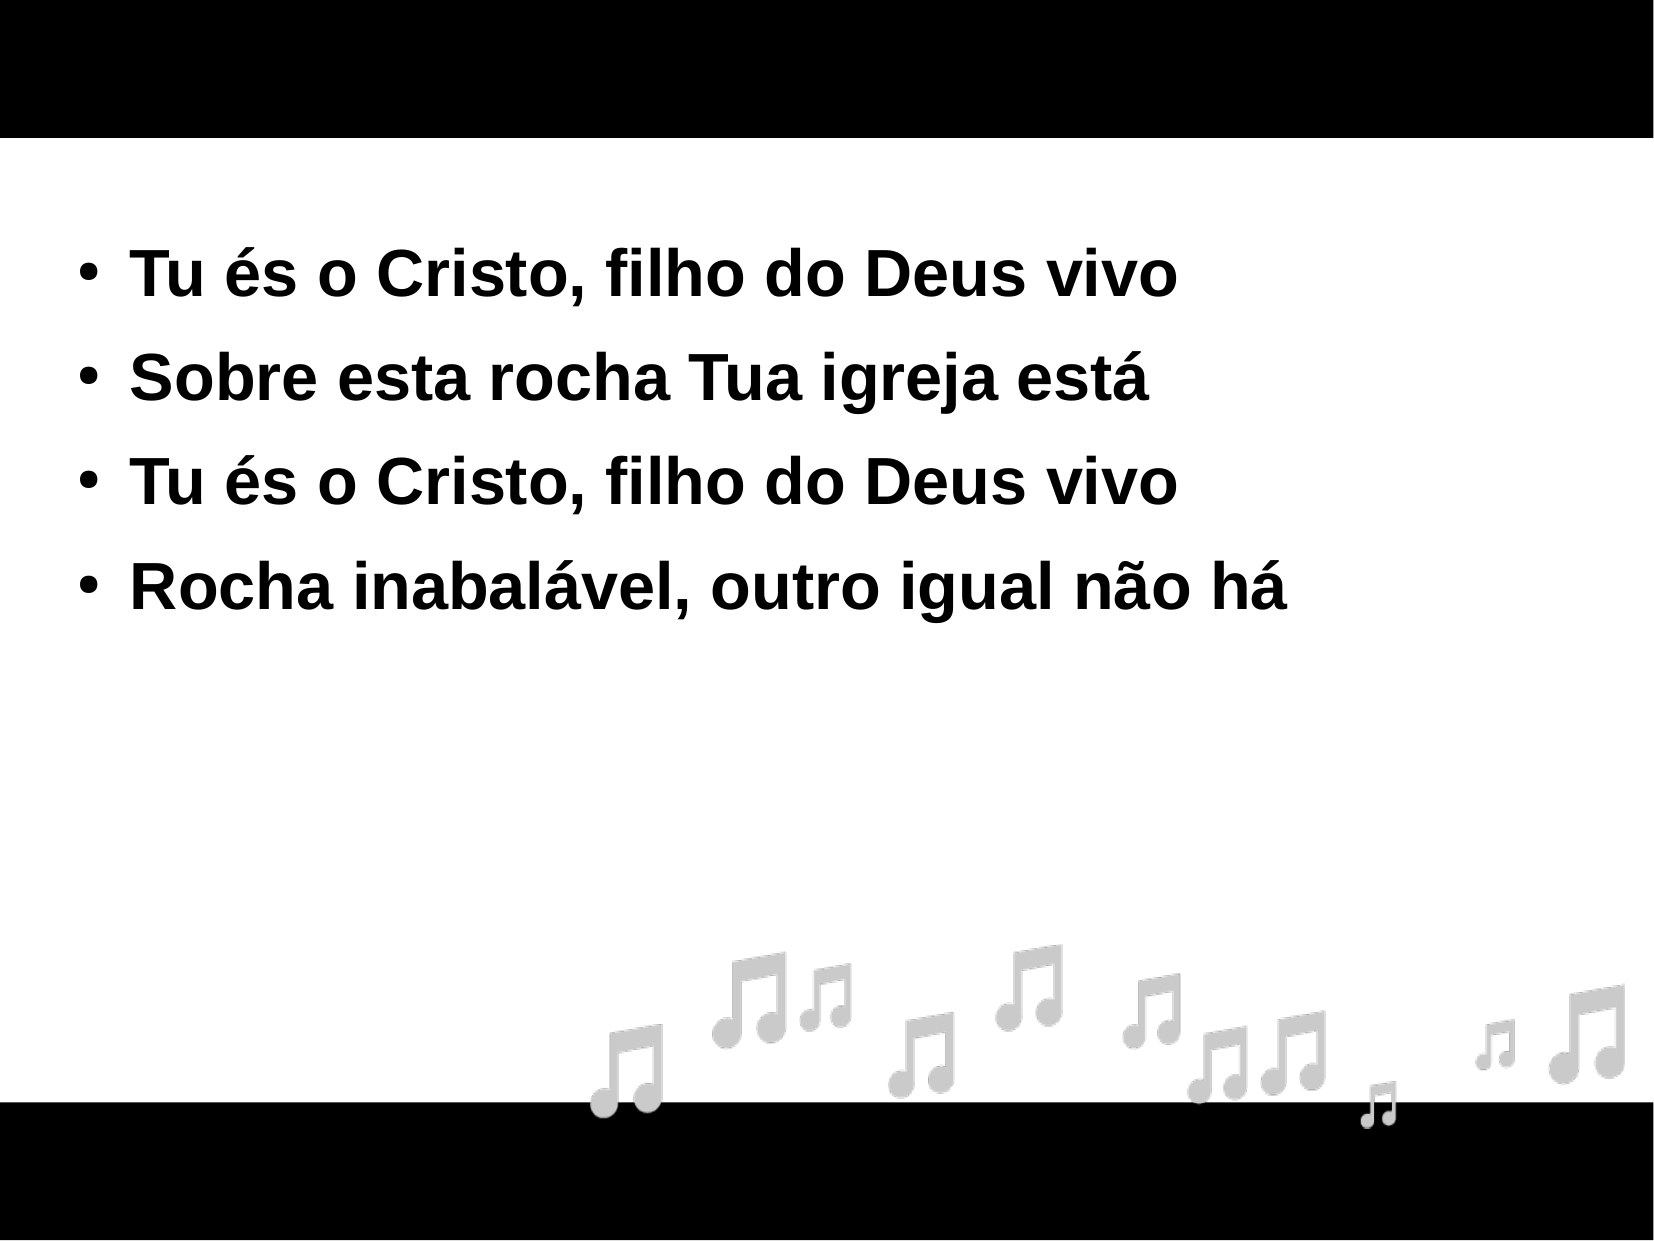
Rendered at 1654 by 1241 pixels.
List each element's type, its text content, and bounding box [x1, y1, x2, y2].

list Tu és o Cristo, filho do Deus vivo Sobre esta rocha Tua igreja está Tu és o Cristo, filho do Deus vivo Rocha inabalável, outro igual não há [59, 236, 1595, 1024]
